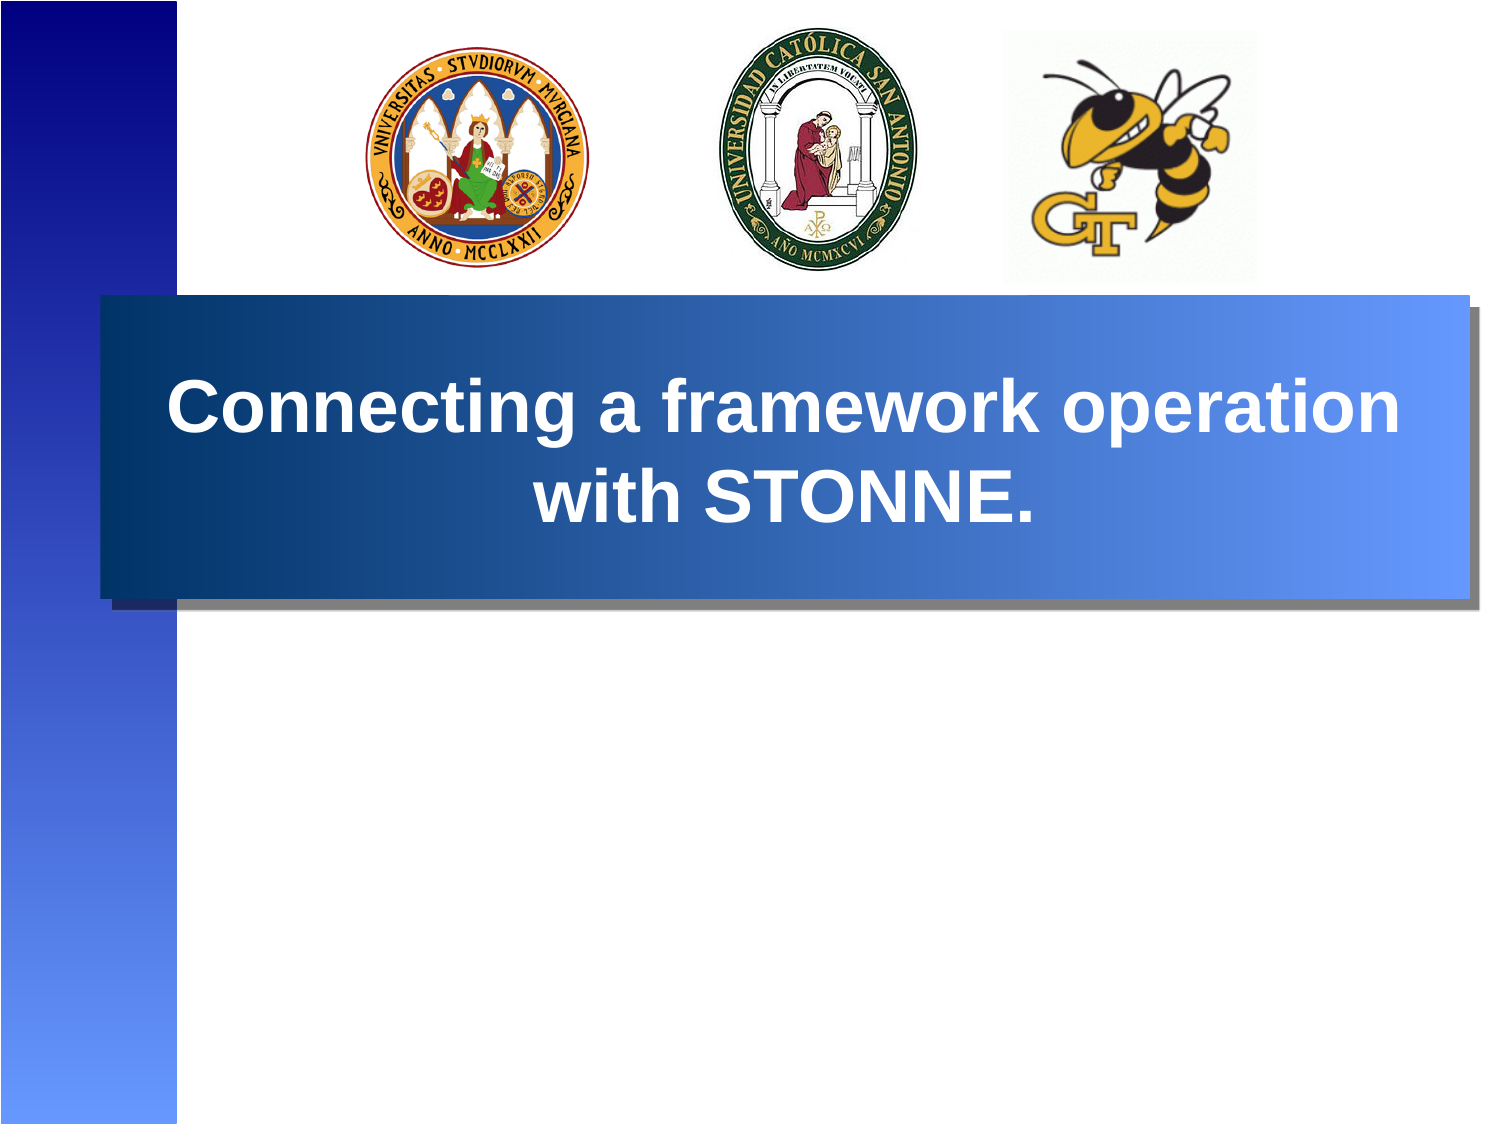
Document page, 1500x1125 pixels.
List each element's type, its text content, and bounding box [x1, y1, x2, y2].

text_box [448, 70, 1028, 296]
picture [712, 27, 922, 272]
picture [1003, 30, 1258, 284]
title Connecting a framework operation with STONNE. [100, 295, 1470, 599]
picture [364, 47, 593, 272]
